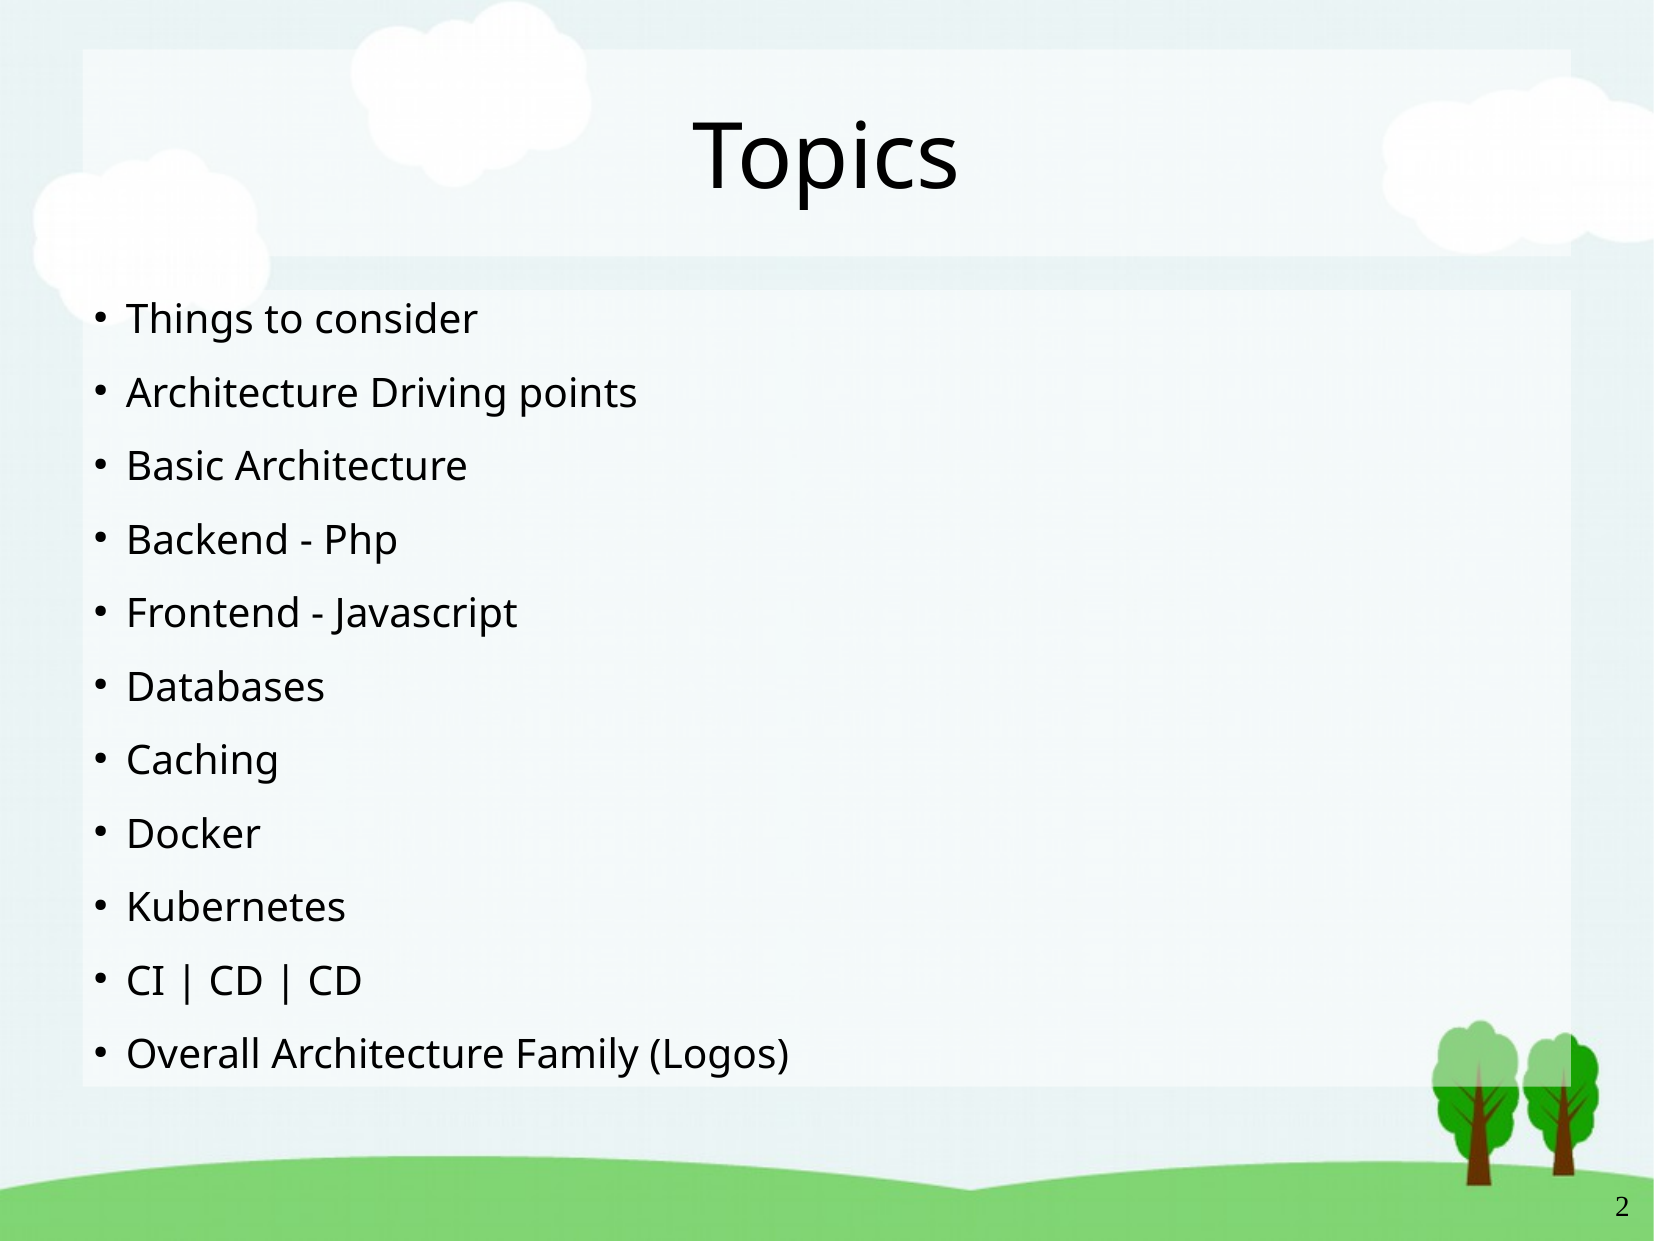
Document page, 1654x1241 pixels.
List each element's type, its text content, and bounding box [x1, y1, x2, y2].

list Things to consider Architecture Driving points Basic Architecture Backend - Php Frontend - Javascript Databases Caching Docker Kubernetes CI | CD | CD Overall Architecture Family (Logos) [82, 290, 1571, 1087]
picture [0, 0, 1654, 1241]
title Topics [82, 49, 1571, 257]
